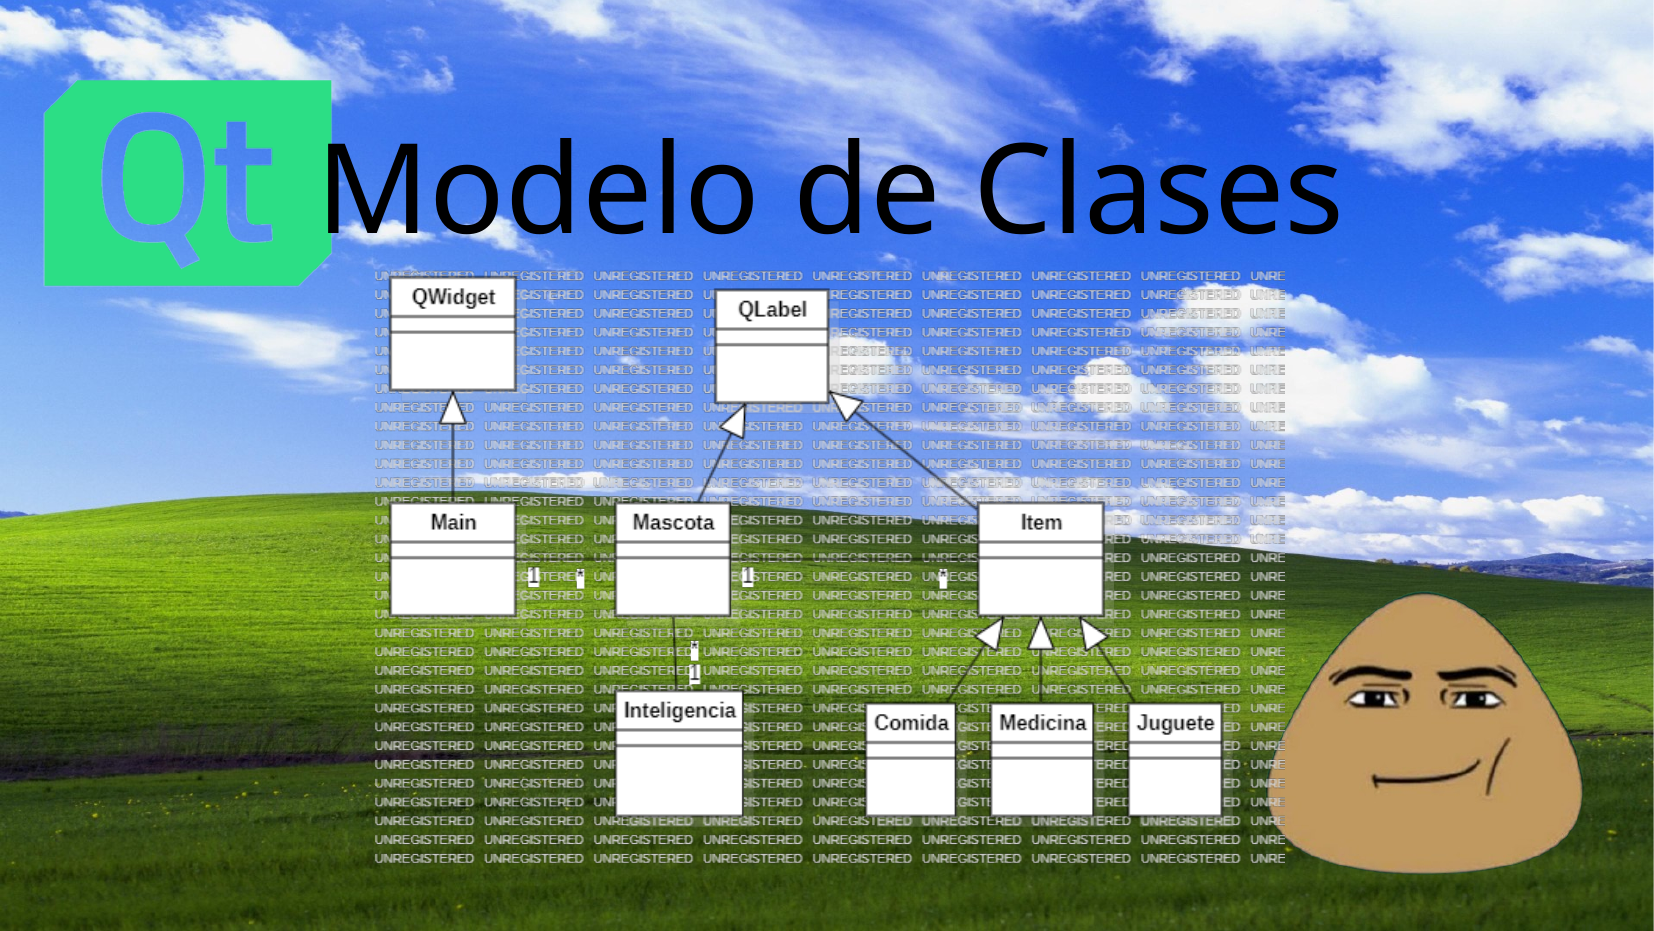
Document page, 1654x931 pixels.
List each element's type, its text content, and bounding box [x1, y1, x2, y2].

title Modelo de Clases [86, 107, 1576, 263]
picture [0, 0, 1654, 931]
